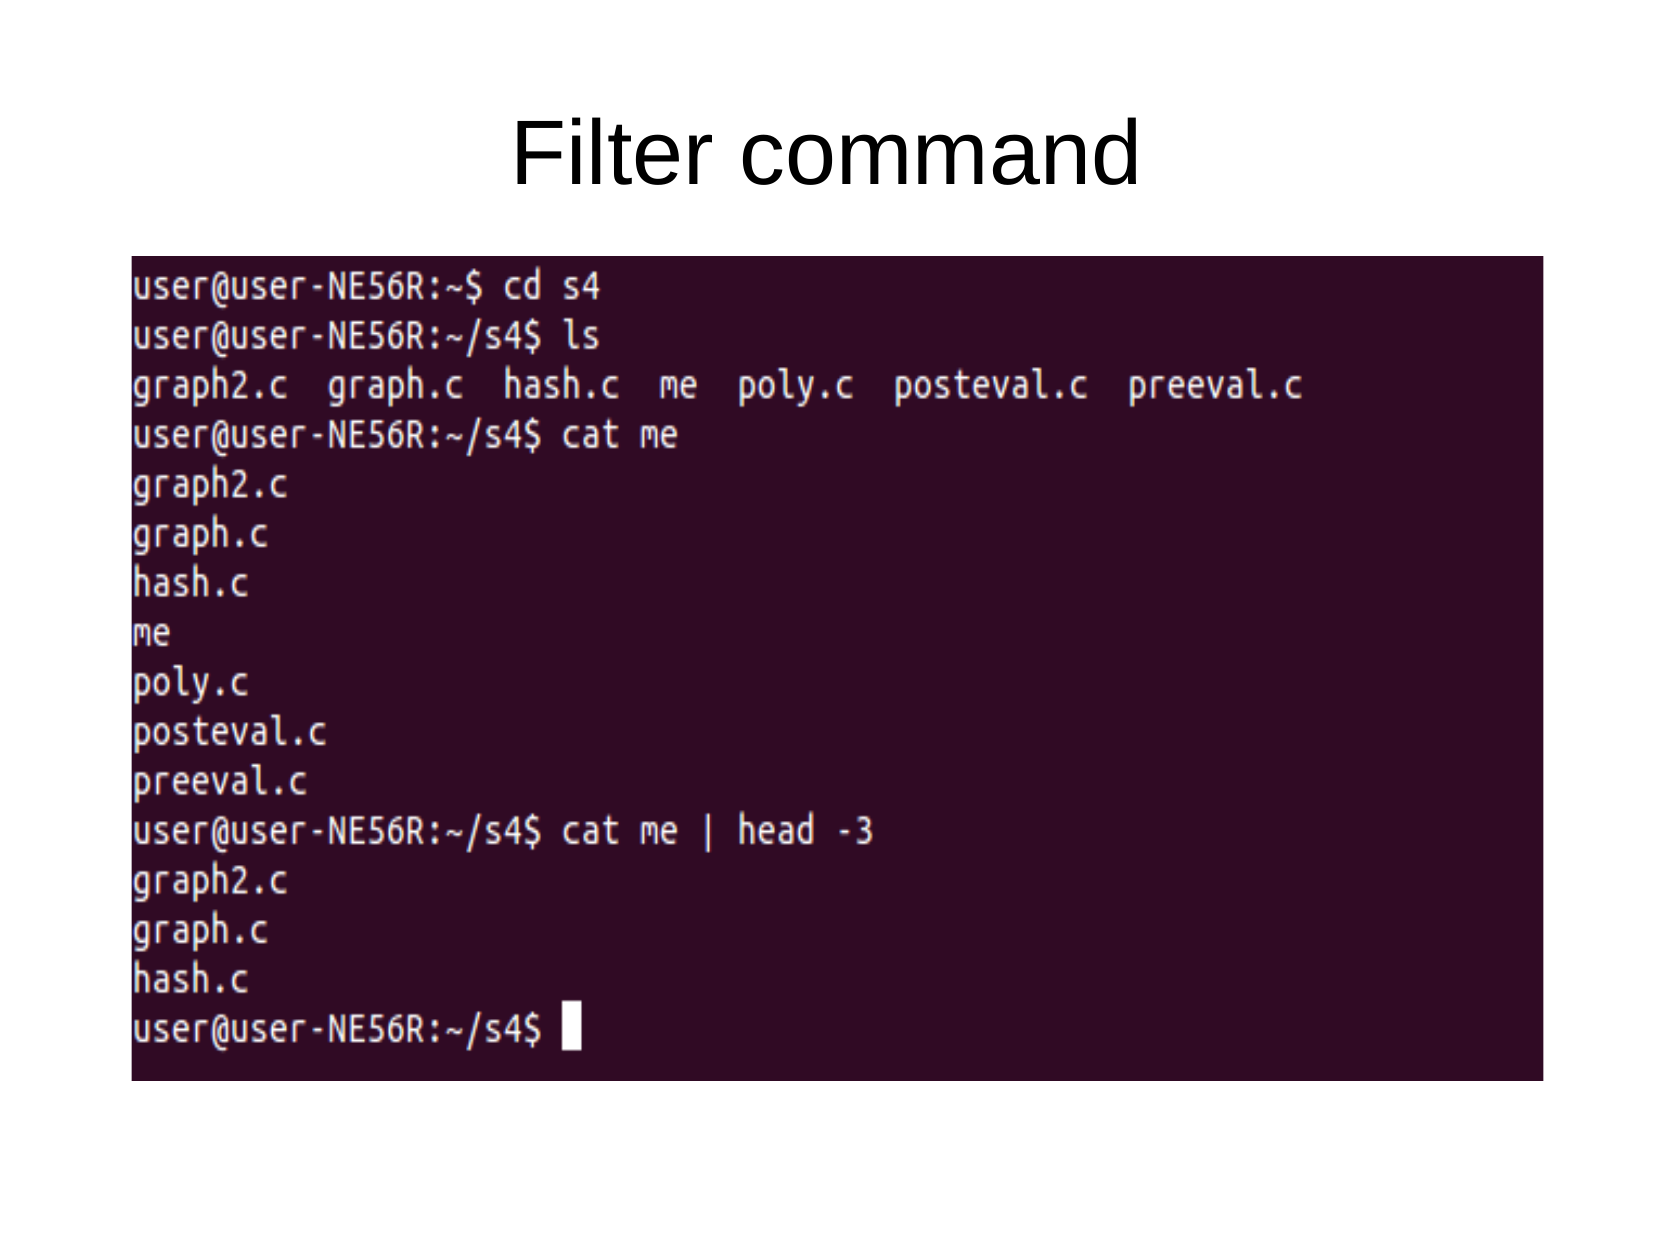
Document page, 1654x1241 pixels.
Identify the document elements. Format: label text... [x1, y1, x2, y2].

title Filter command [82, 49, 1571, 257]
picture [131, 256, 1544, 1081]
